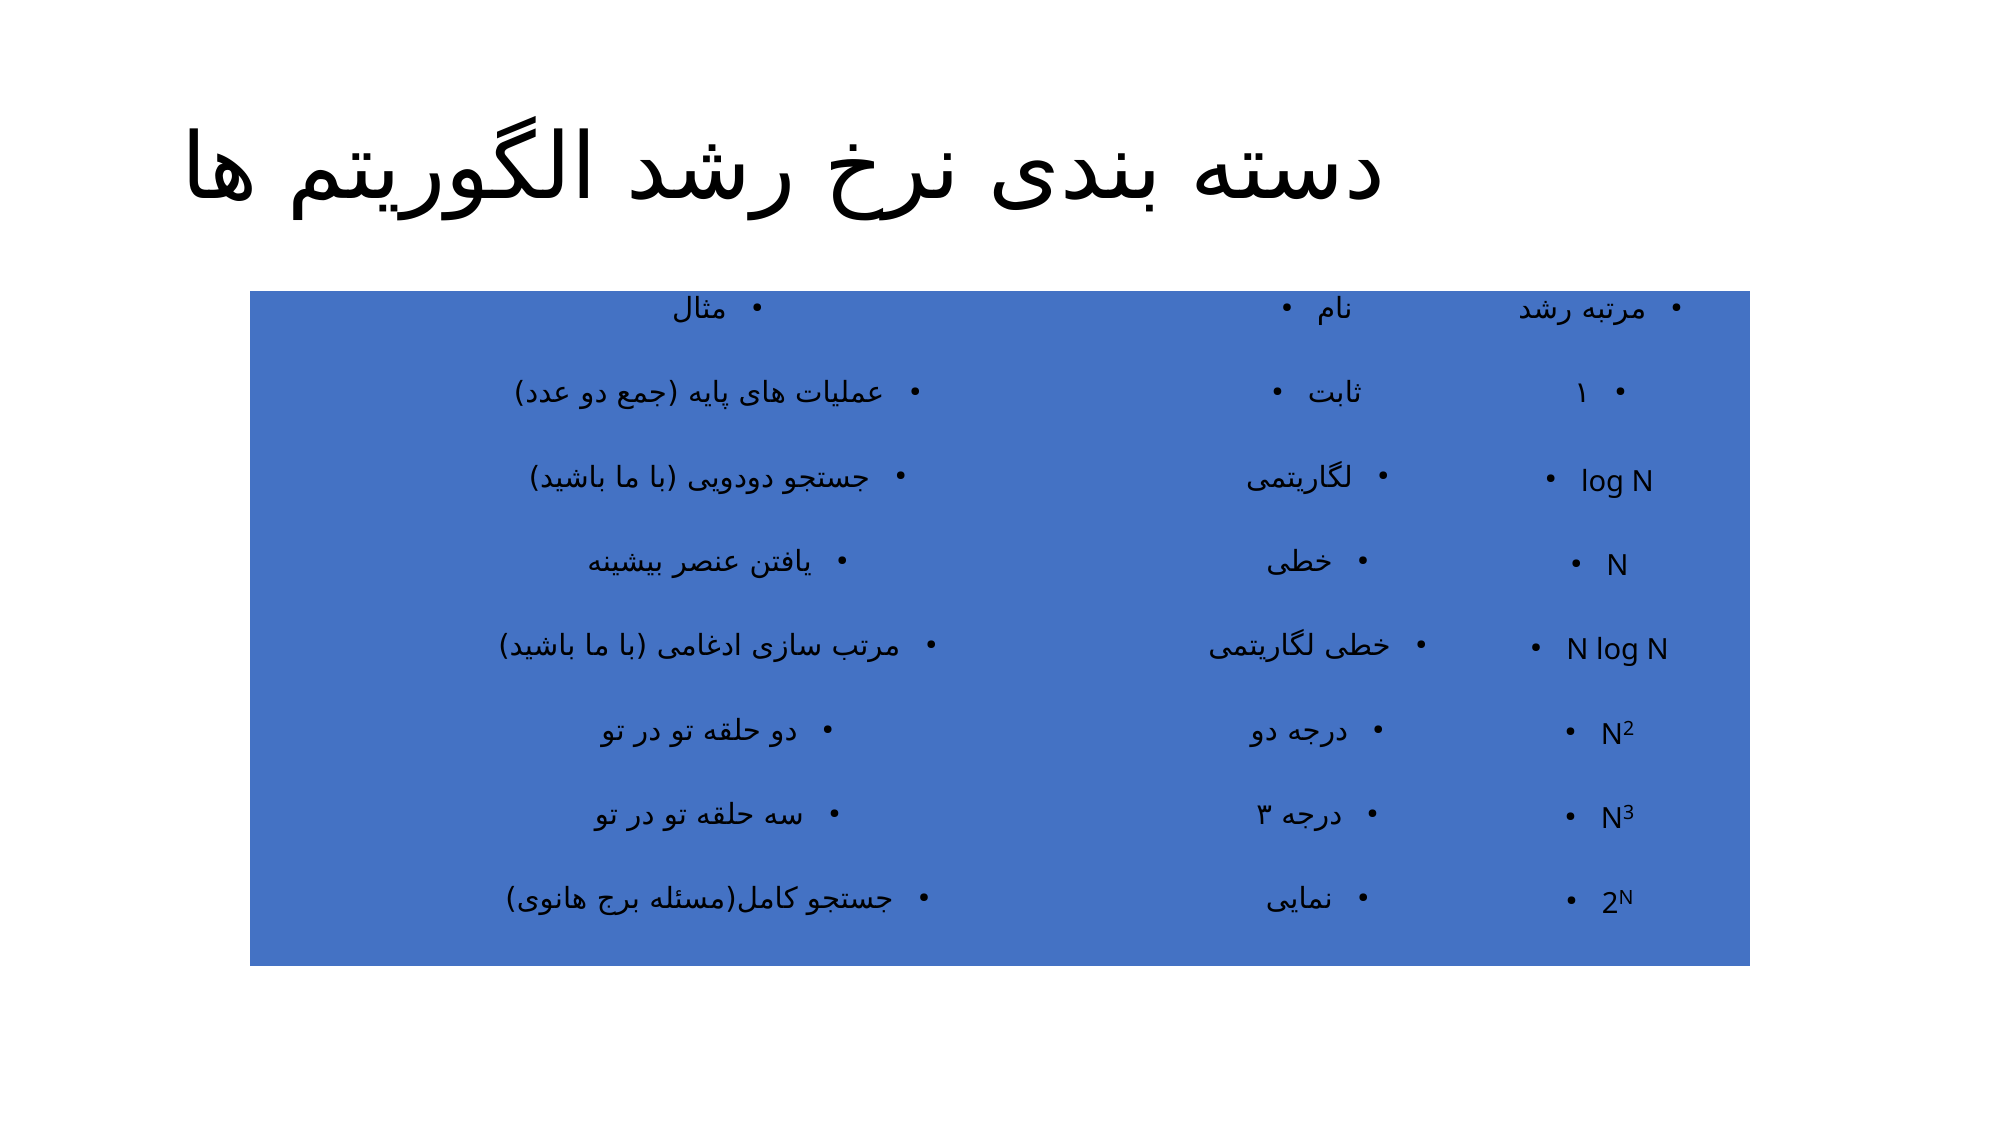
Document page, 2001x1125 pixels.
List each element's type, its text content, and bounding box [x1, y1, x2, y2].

table_cell ۱ [1450, 375, 1750, 460]
table_cell لگاریتمی [1184, 460, 1450, 544]
table_cell خطی لگاریتمی [1184, 629, 1450, 713]
table_cell ثابت [1184, 375, 1450, 460]
table_header مثال [250, 291, 1184, 375]
table_cell جستجو دودویی (با ما باشید) [250, 460, 1184, 544]
table_cell مرتب سازی ادغامی (با ما باشید) [250, 629, 1184, 713]
table_cell یافتن عنصر بیشینه [250, 544, 1184, 629]
table_cell نمایی [1184, 882, 1450, 966]
table_header نام [1184, 291, 1450, 375]
table_cell درجه دو [1184, 713, 1450, 797]
table_cell عملیات های پایه (جمع دو عدد) [250, 375, 1184, 460]
table_cell 2N [1450, 882, 1750, 966]
table_cell N3 [1450, 797, 1750, 882]
table_cell خطی [1184, 544, 1450, 629]
title دسته بندی نرخ رشد الگوریتم ها [137, 59, 1863, 278]
table_cell N log N [1450, 629, 1750, 713]
table_cell دو حلقه تو در تو [250, 713, 1184, 797]
table_cell N [1450, 544, 1750, 629]
table_cell N2 [1450, 713, 1750, 797]
table_header مرتبه رشد [1450, 291, 1750, 375]
table_cell سه حلقه تو در تو [250, 797, 1184, 882]
table_cell log N [1450, 460, 1750, 544]
table_cell جستجو کامل(مسئله برج هانوی) [250, 882, 1184, 966]
table_cell درجه ۳ [1184, 797, 1450, 882]
